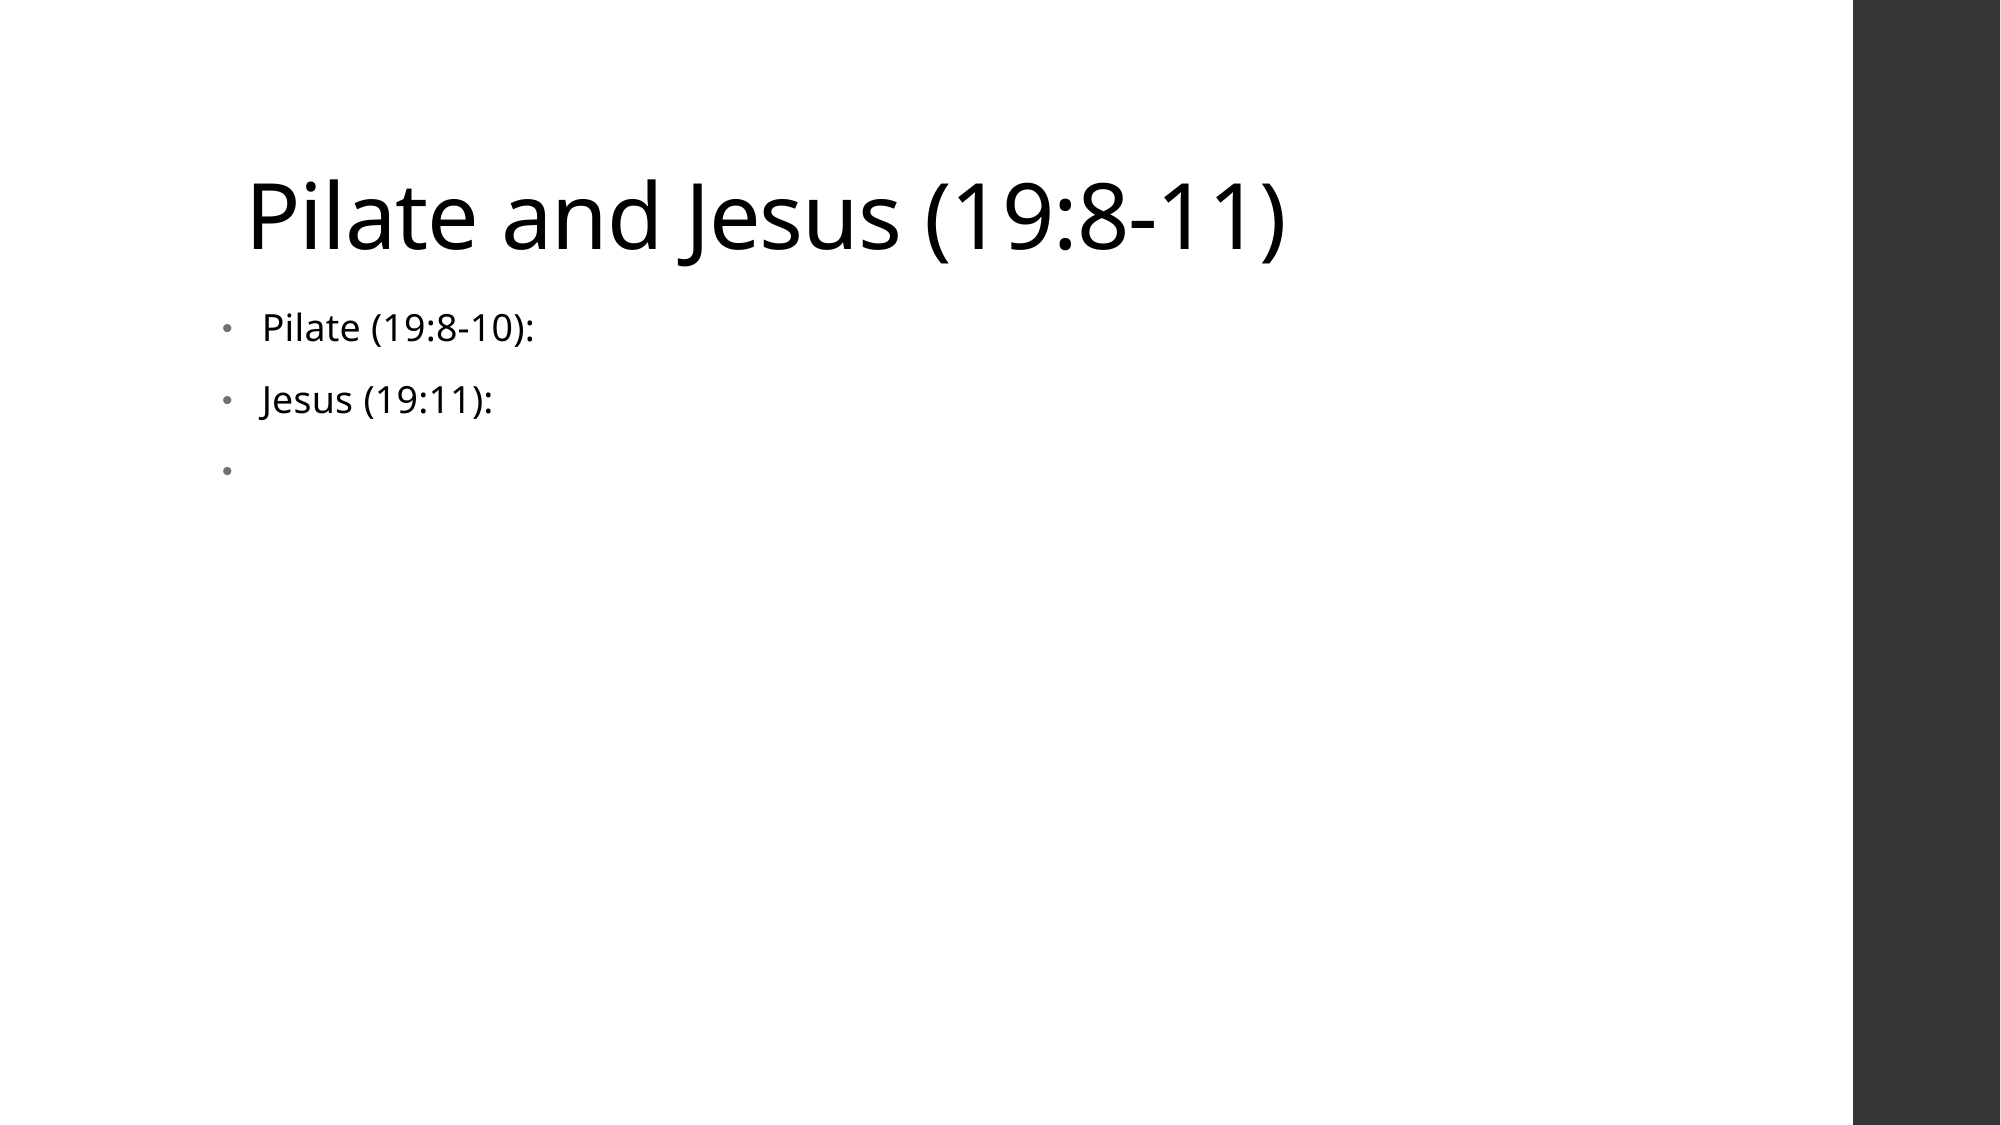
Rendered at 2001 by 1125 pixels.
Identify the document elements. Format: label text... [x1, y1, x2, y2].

title Pilate and Jesus (19:8-11) [206, 60, 1797, 278]
list Pilate (19:8-10): Jesus (19:11): [206, 299, 1617, 1014]
